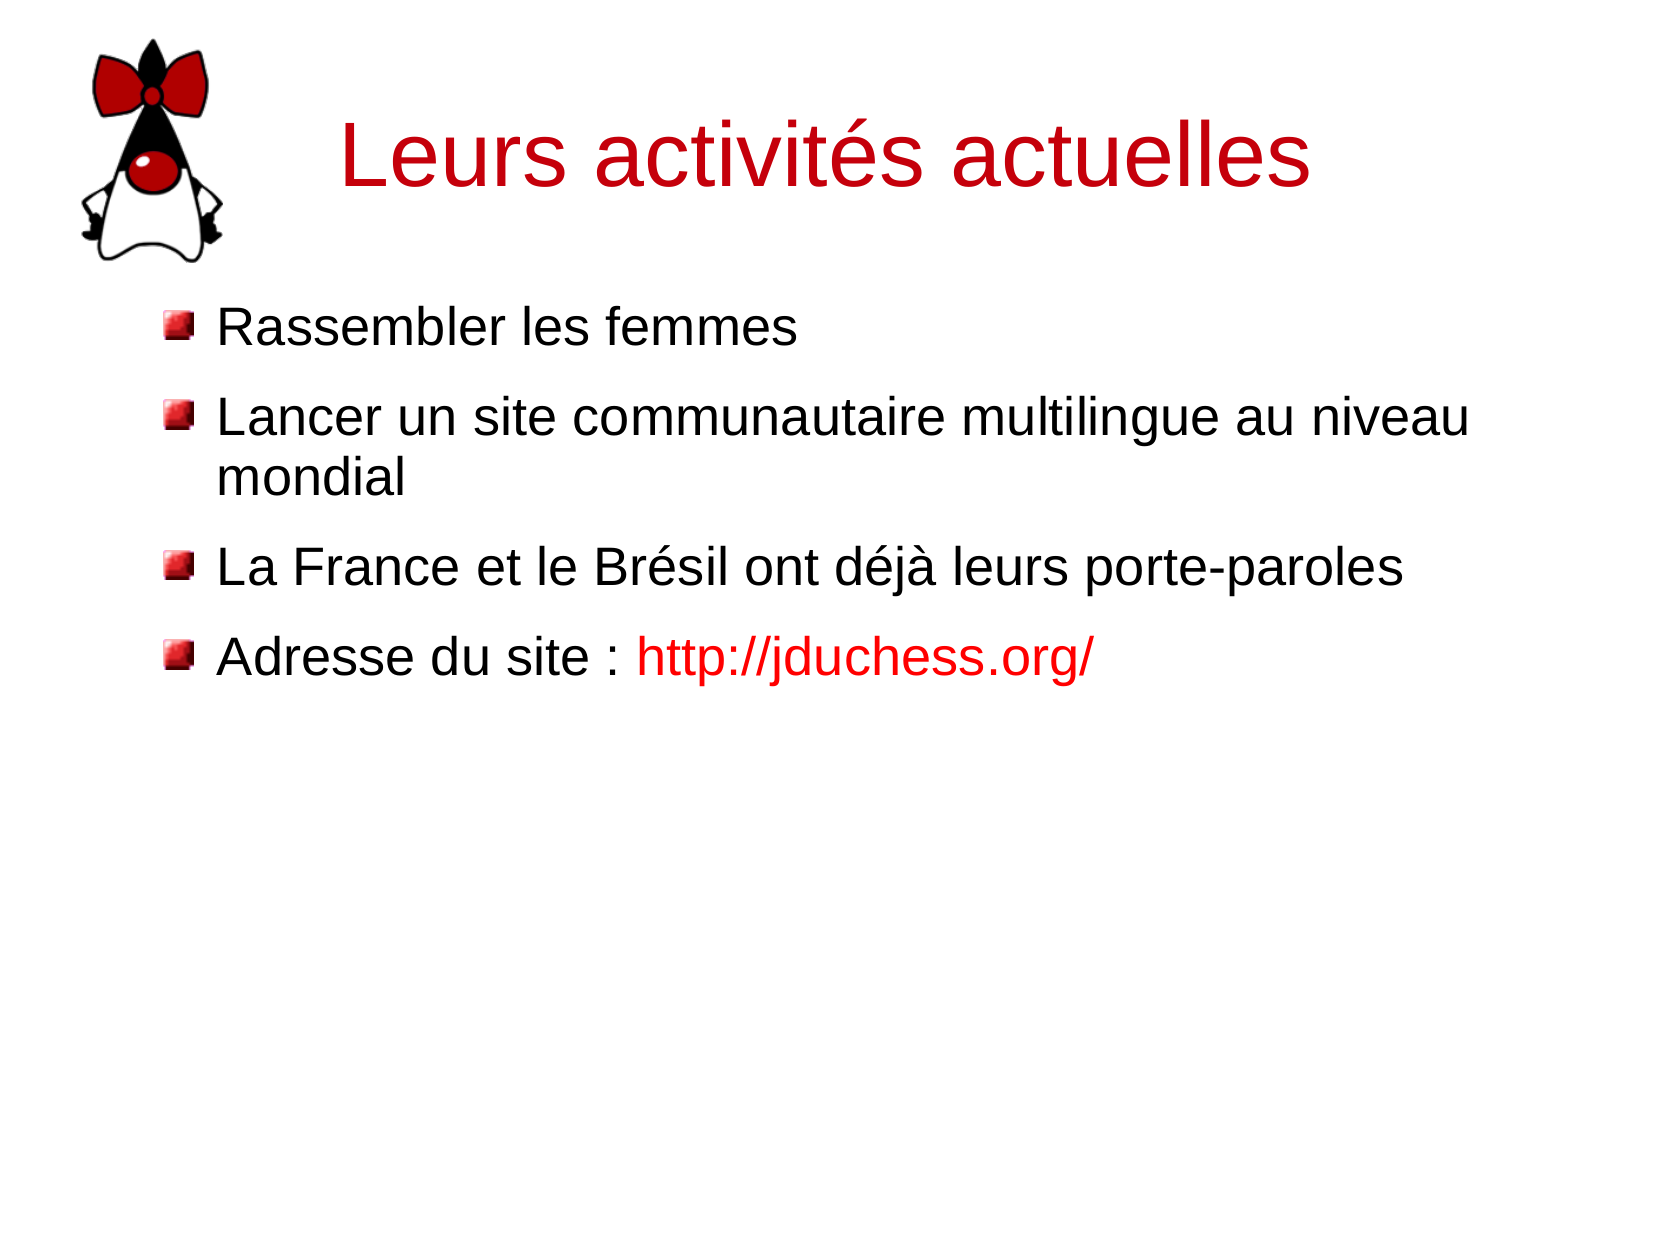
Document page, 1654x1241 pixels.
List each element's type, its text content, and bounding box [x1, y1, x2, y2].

title Leurs activités actuelles [82, 49, 1571, 257]
list Rassembler les femmes Lancer un site communautaire multilingue au niveau mondial La France et le Brésil ont déjà leurs porte-paroles Adresse du site : http://jduchess.org/ [86, 293, 1575, 1163]
picture [37, 37, 263, 263]
